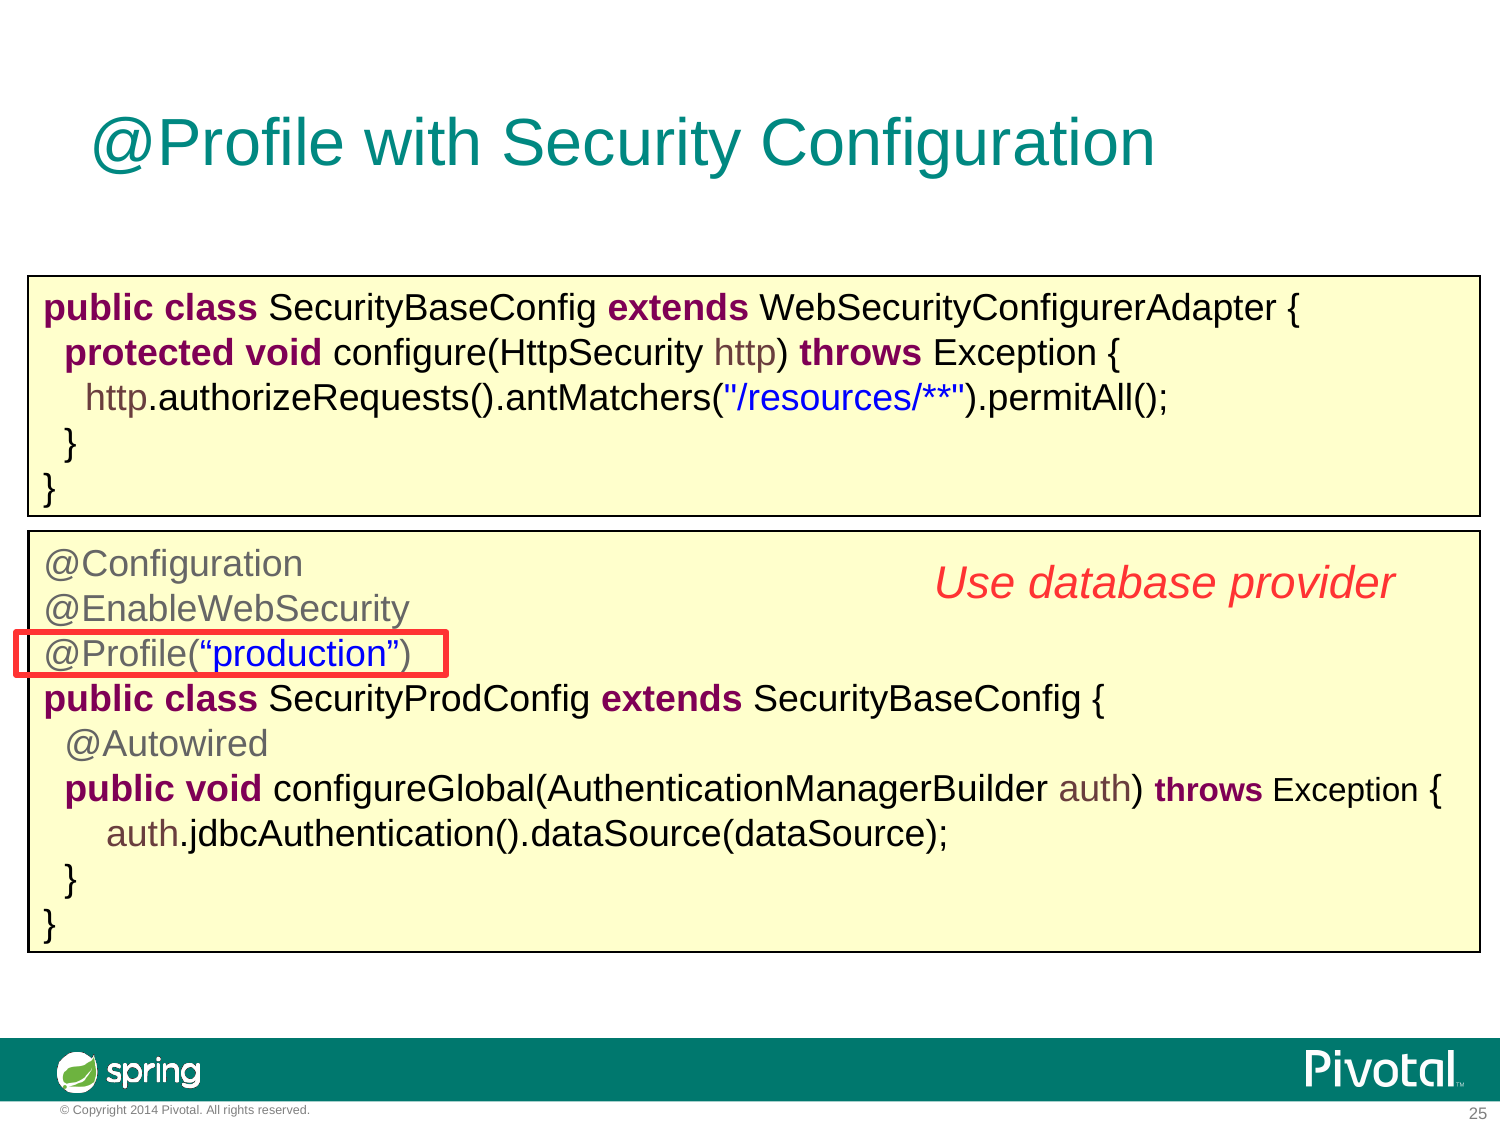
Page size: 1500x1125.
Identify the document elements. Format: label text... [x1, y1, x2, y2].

text_box Use database provider [919, 545, 1410, 616]
text_box @Configuration @EnableWebSecurity @Profile(“production”) public class SecurityProdConfig extends SecurityBaseConfig { @Autowired public void configureGlobal(AuthenticationManagerBuilder auth) throws Exception { auth.jdbcAuthentication().dataSource(dataSource); } } [28, 635, 443, 672]
picture [1306, 1050, 1464, 1087]
title @Profile with Security Configuration [75, 45, 1426, 233]
picture [32, 1041, 210, 1103]
text_box public class SecurityBaseConfig extends WebSecurityConfigurerAdapter { protected void configure(HttpSecurity http) throws Exception { http.authorizeRequests().antMatchers("/resources/**").permitAll(); } } [28, 275, 1480, 517]
text_box @Configuration @EnableWebSecurity @Profile(“production”) public class SecurityProdConfig extends SecurityBaseConfig { @Autowired public void configureGlobal(AuthenticationManagerBuilder auth) throws Exception { auth.jdbcAuthentication().dataSource(dataSource); } } [28, 531, 1480, 952]
